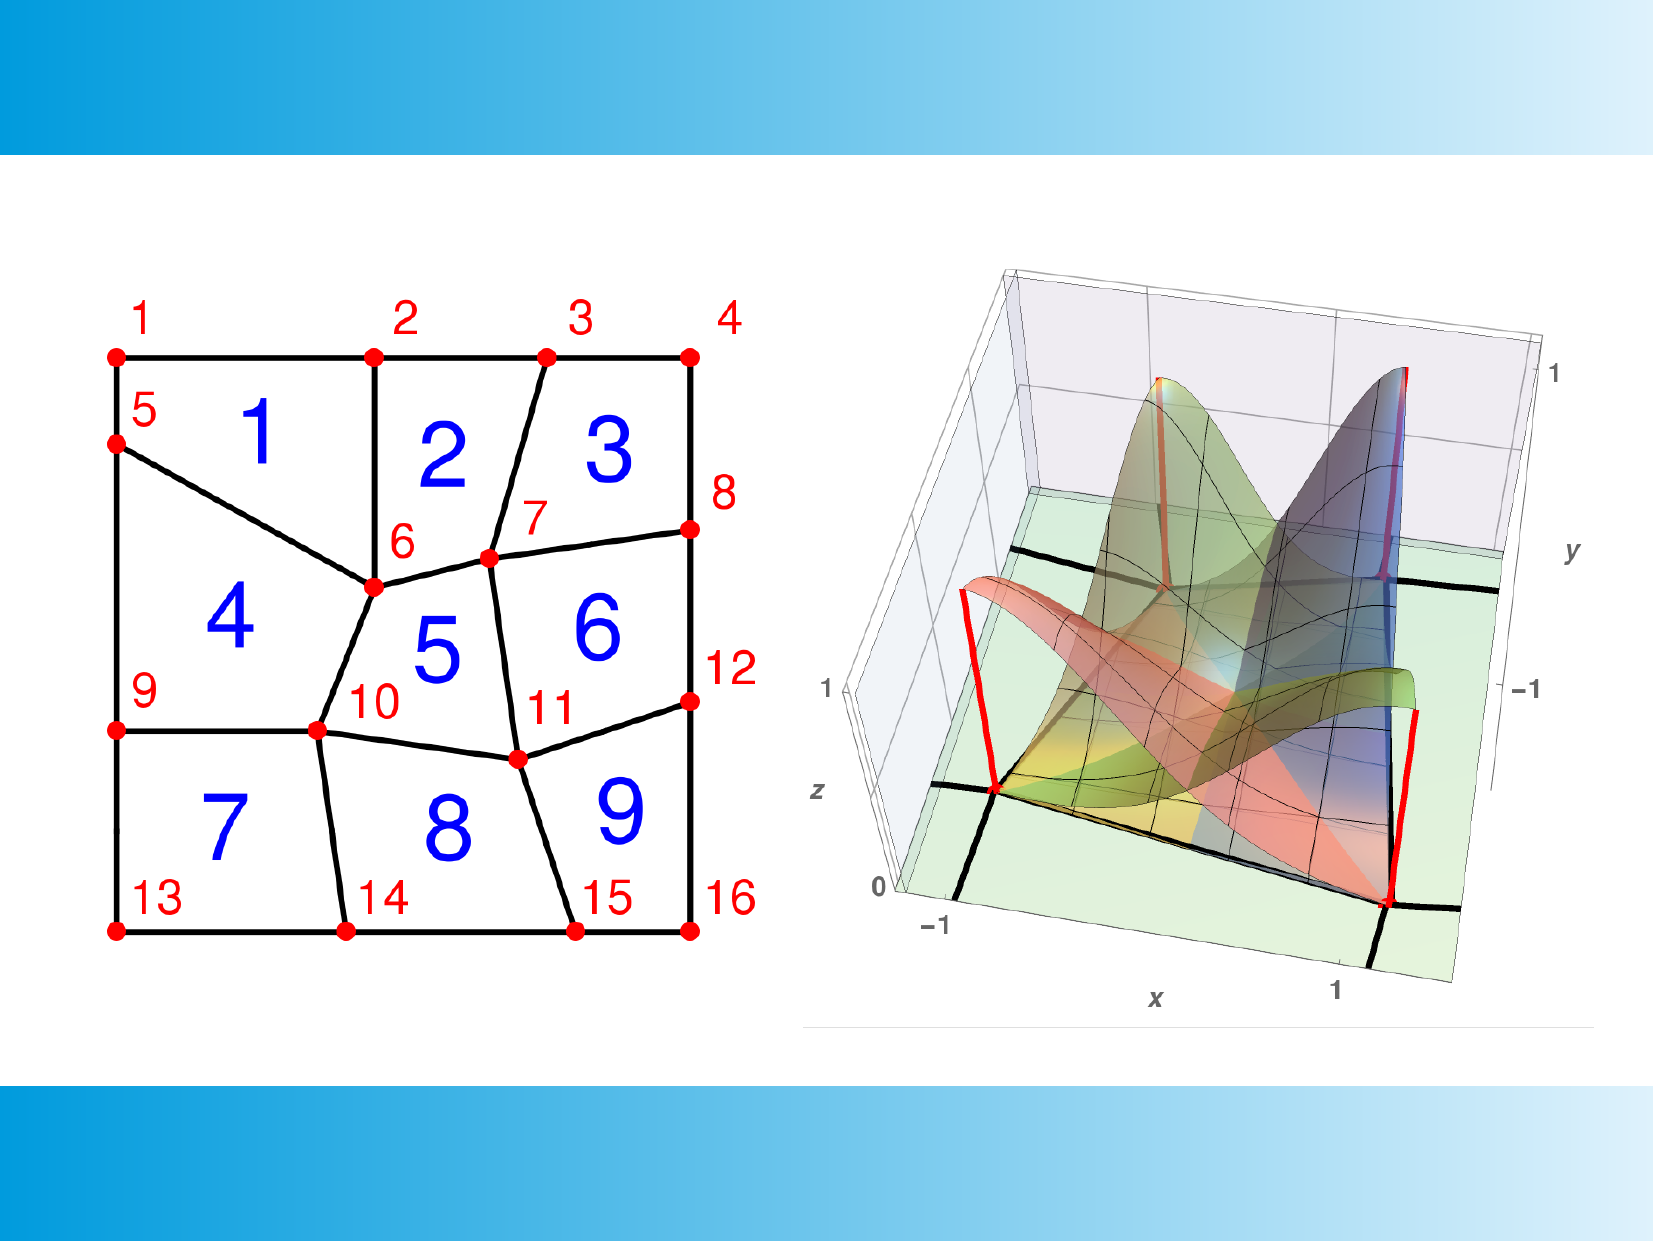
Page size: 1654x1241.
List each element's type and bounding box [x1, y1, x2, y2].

picture [82, 283, 776, 957]
picture [803, 245, 1594, 1028]
